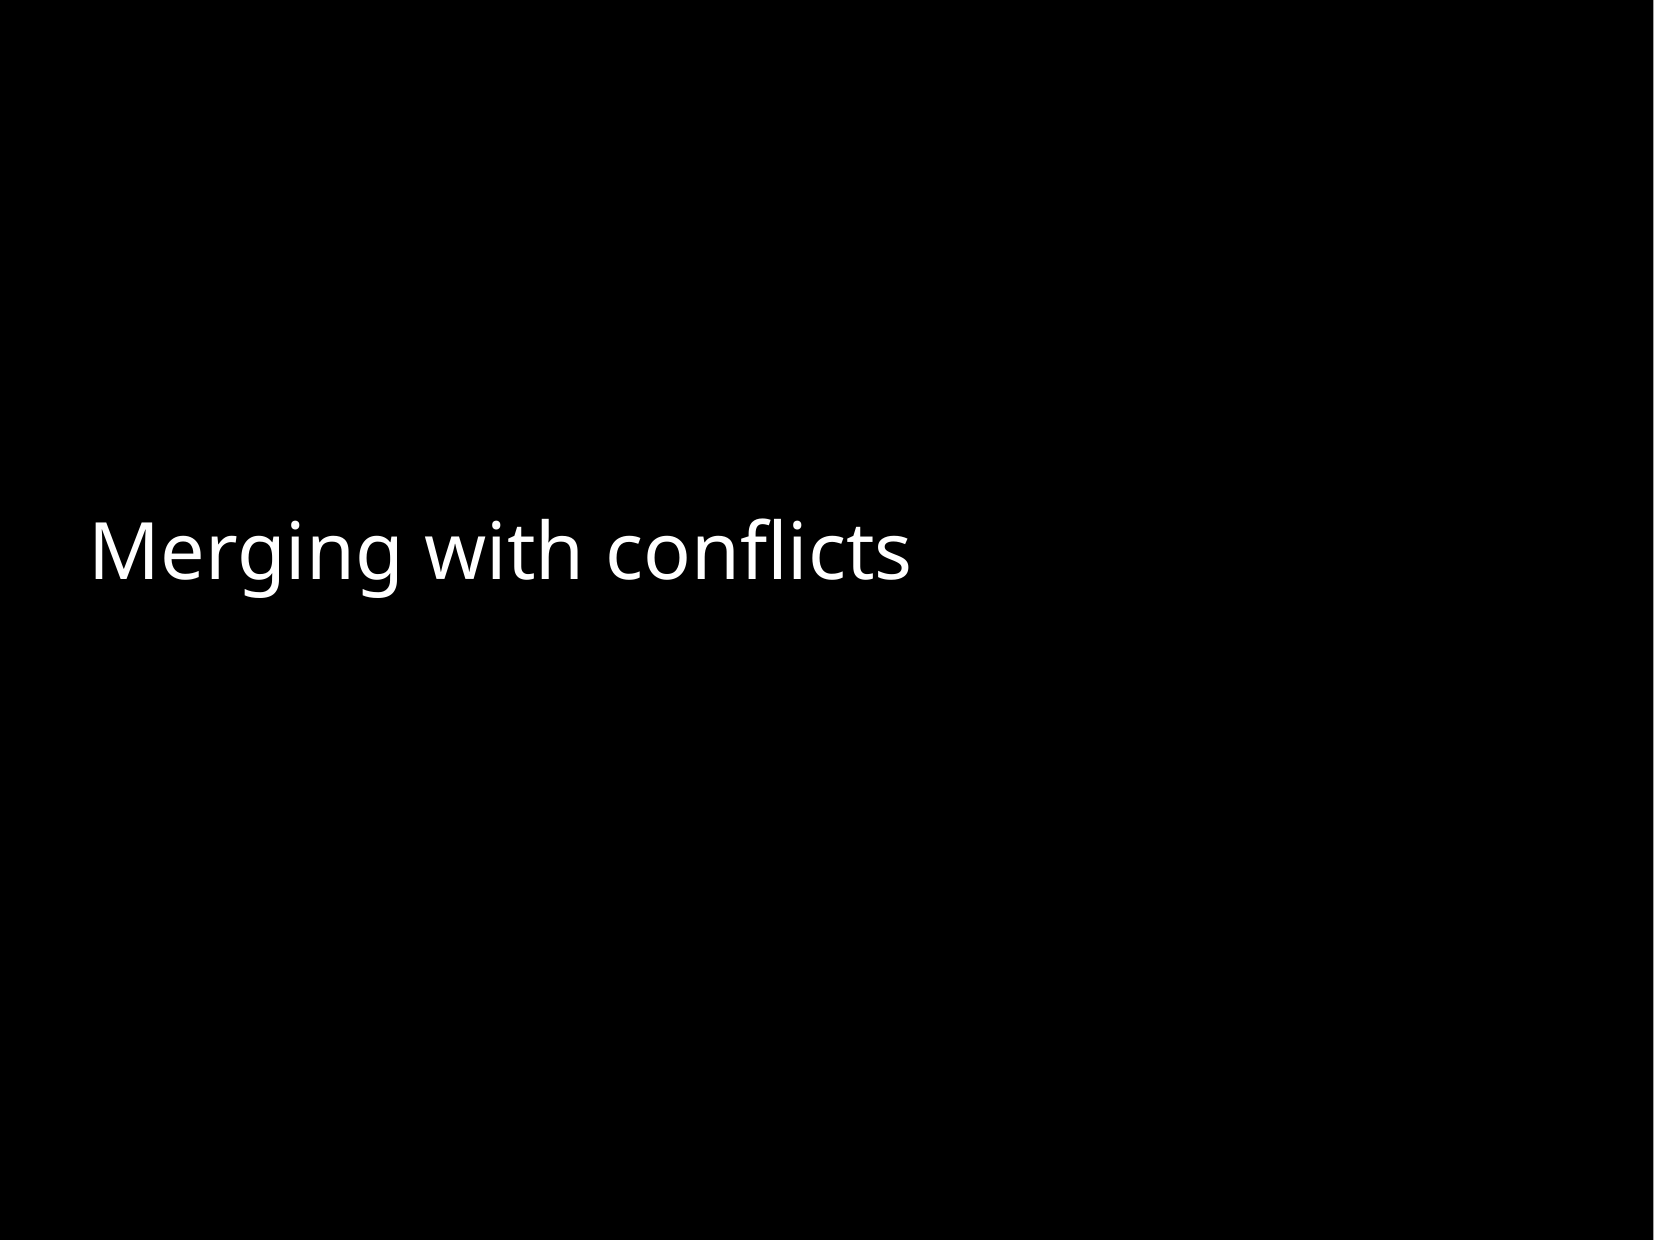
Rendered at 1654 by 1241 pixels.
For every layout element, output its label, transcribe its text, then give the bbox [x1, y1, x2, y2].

subtitle Merging with conflicts [88, 88, 1536, 1010]
